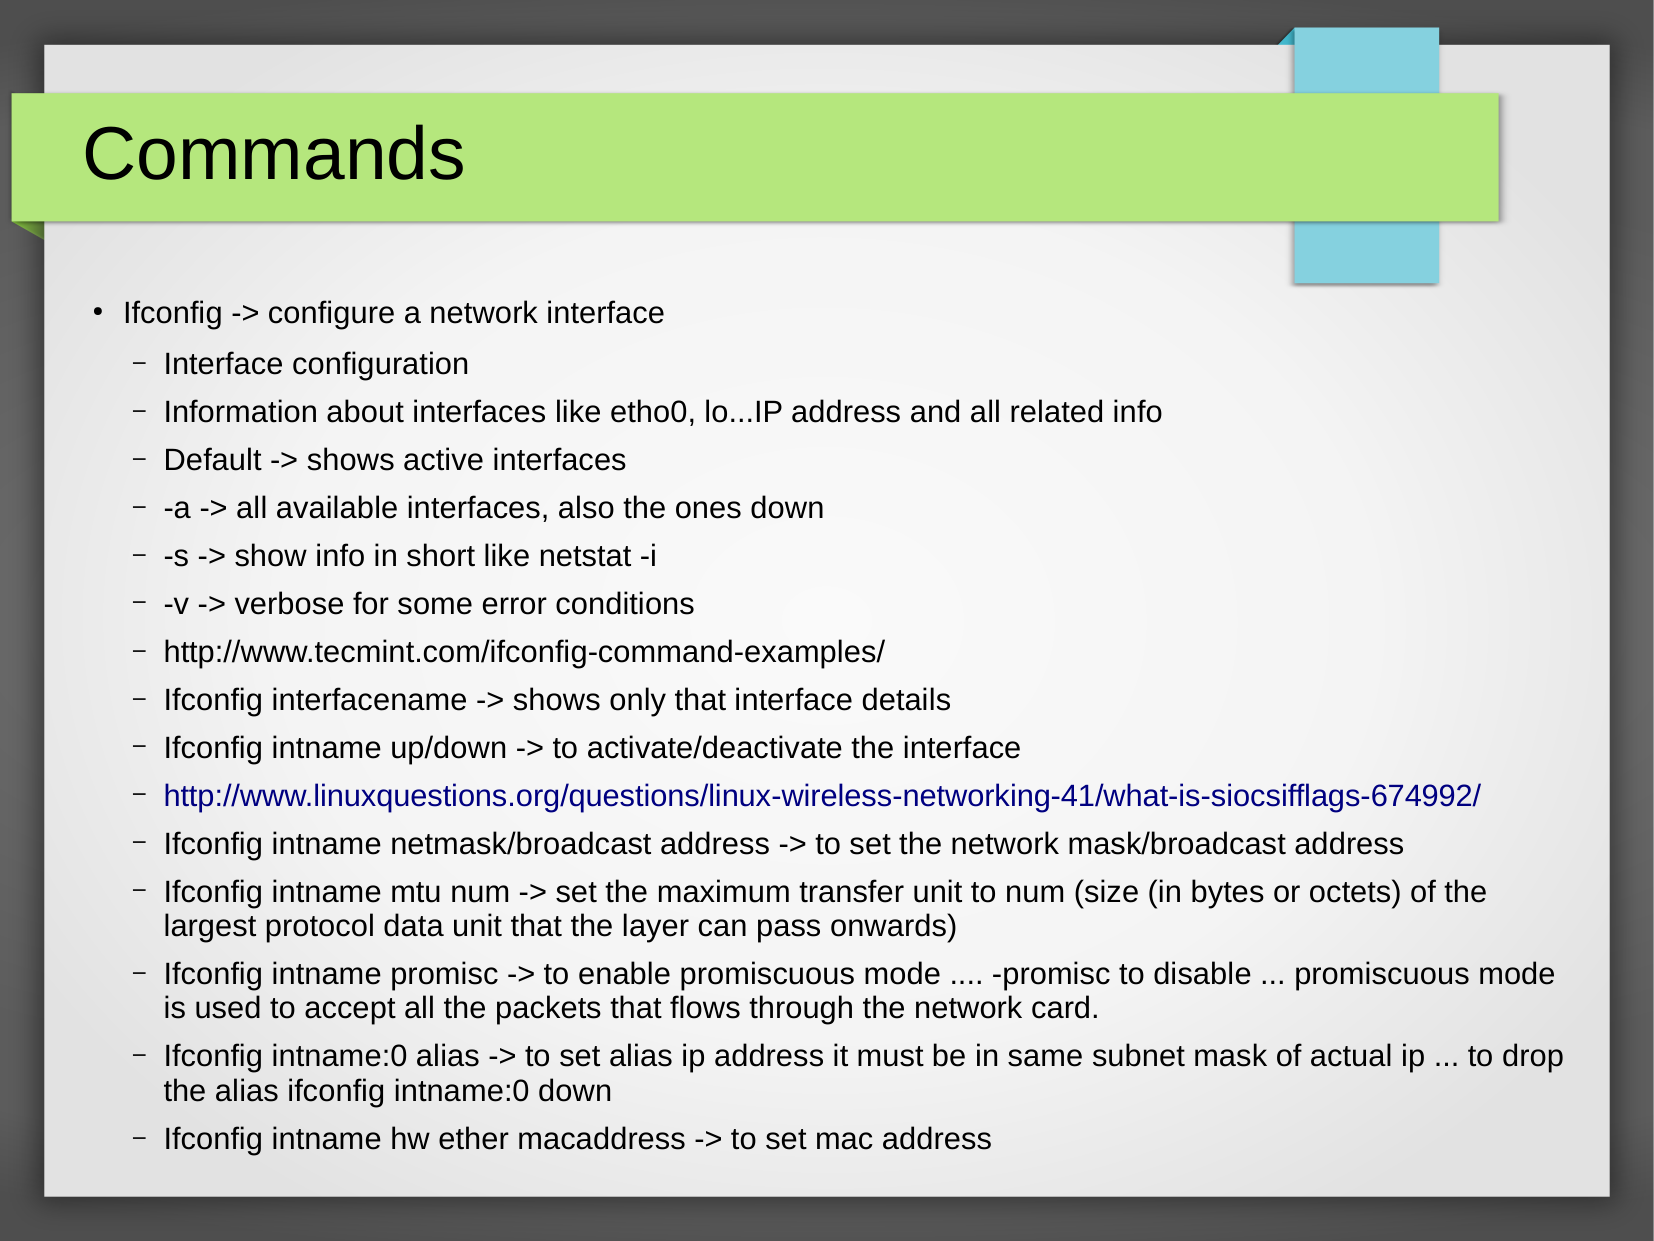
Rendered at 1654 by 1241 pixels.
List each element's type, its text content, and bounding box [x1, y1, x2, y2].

list Ifconfig -> configure a network interface Interface configuration Information about interfaces like etho0, lo...IP address and all related info Default -> shows active interfaces -a -> all available interfaces, also the ones down -s -> show info in short like netstat -i -v -> verbose for some error conditions http://www.tecmint.com/ifconfig-command-examples/ Ifconfig interfacename -> shows only that interface details Ifconfig intname up/down -> to activate/deactivate the interface http://www.linuxquestions.org/questions/linux-wireless-networking-41/what-is-siocsifflags-674992/ Ifconfig intname netmask/broadcast address -> to set the network mask/broadcast address Ifconfig intname mtu num -> set the maximum transfer unit to num (size (in bytes or octets) of the largest protocol data unit that the layer can pass onwards) Ifconfig intname promisc -> to enable promiscuous mode .... -promisc to disable ... promiscuous mode is used to accept all the packets that flows through the network card. Ifconfig intname:0 alias -> to set alias ip address it must be in same subnet mask of actual ip ... to drop the alias ifconfig intname:0 down Ifconfig intname hw ether macaddress -> to set mac address [82, 295, 1571, 1170]
title Commands [82, 94, 1264, 213]
picture [0, 0, 1654, 1241]
